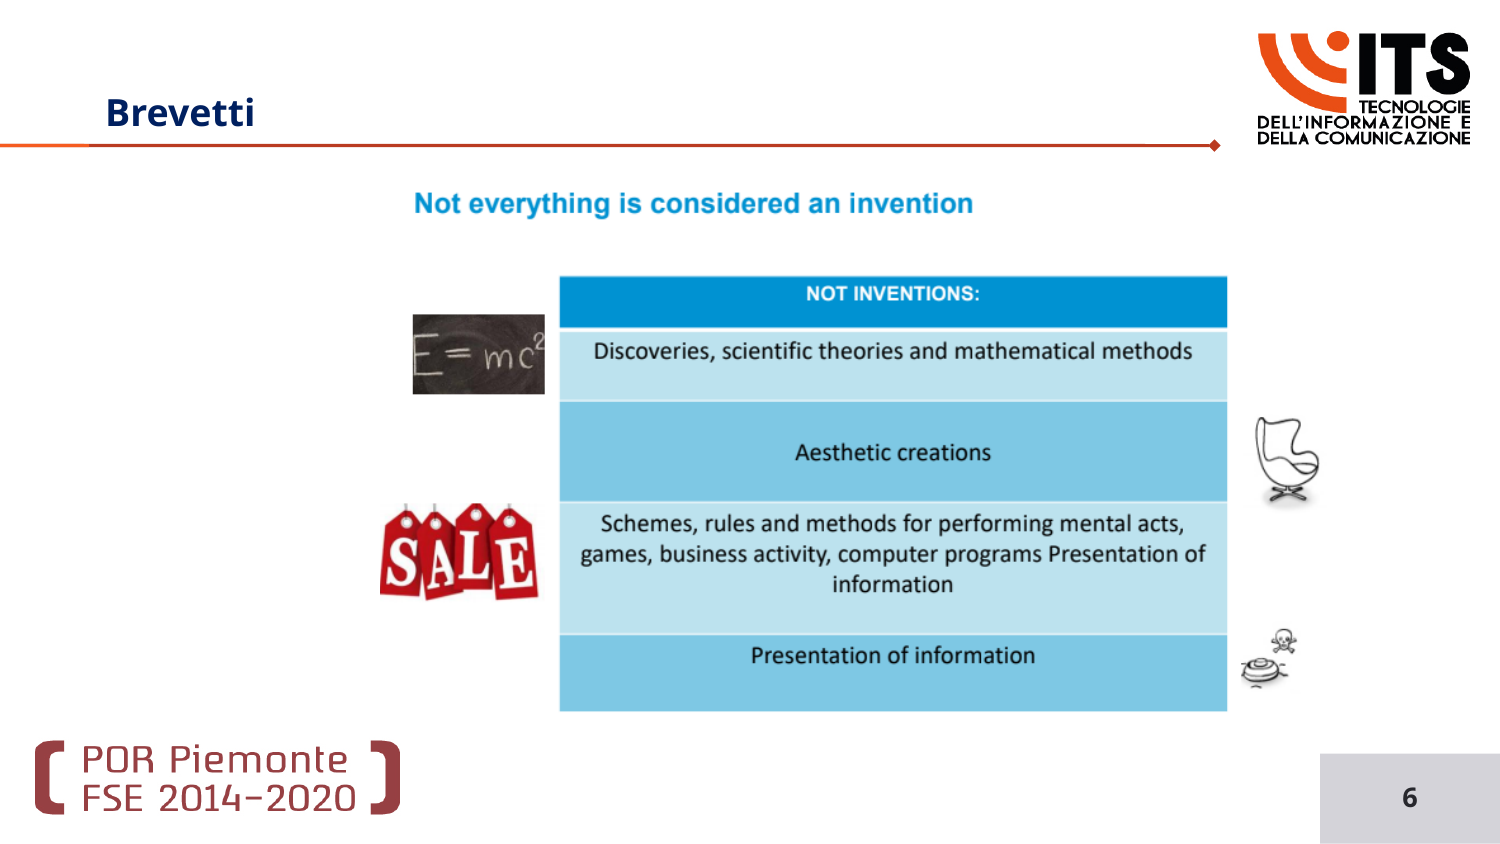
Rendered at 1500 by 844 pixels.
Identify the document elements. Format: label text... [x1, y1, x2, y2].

picture [0, 0, 1500, 844]
slide_number <numero> [1320, 753, 1500, 844]
title Brevetti [90, 59, 1320, 150]
